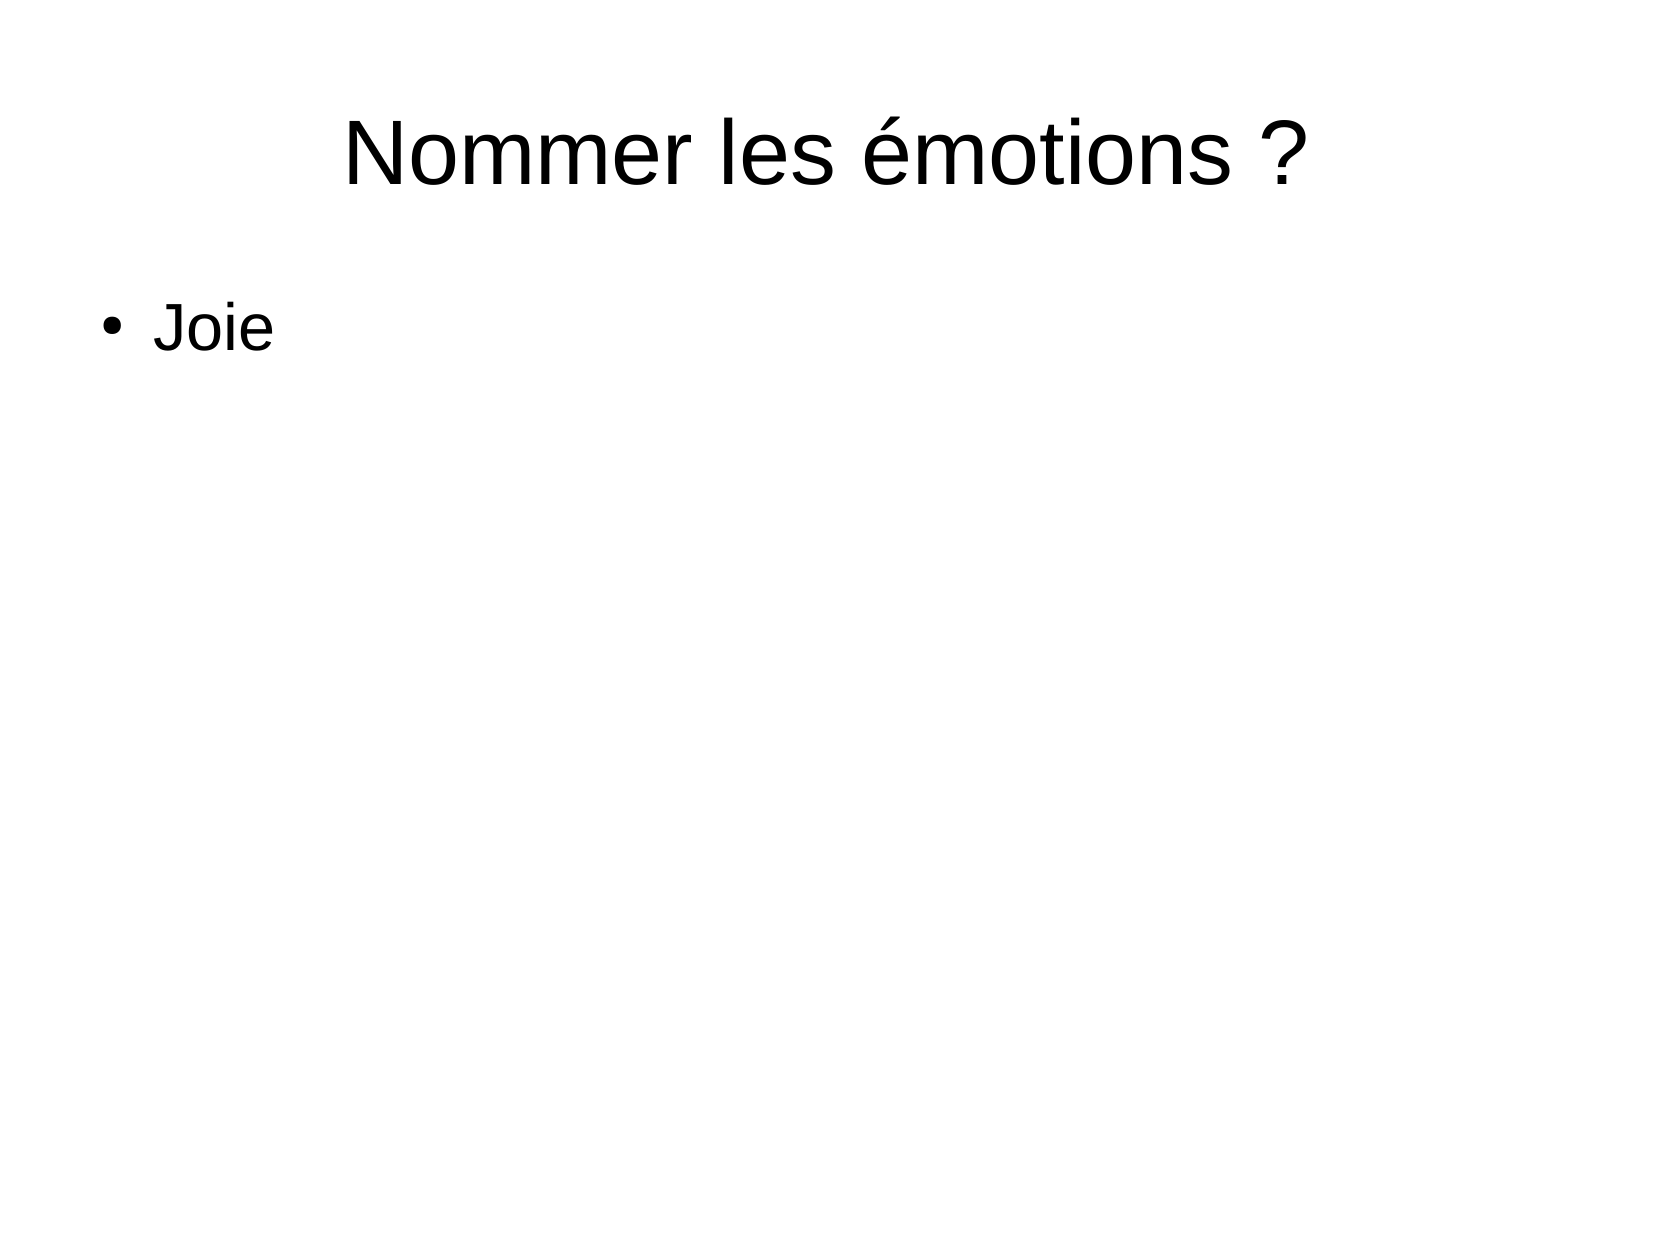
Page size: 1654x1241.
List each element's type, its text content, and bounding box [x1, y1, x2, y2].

list Joie [82, 290, 1571, 1010]
title Nommer les émotions ? [82, 49, 1571, 257]
